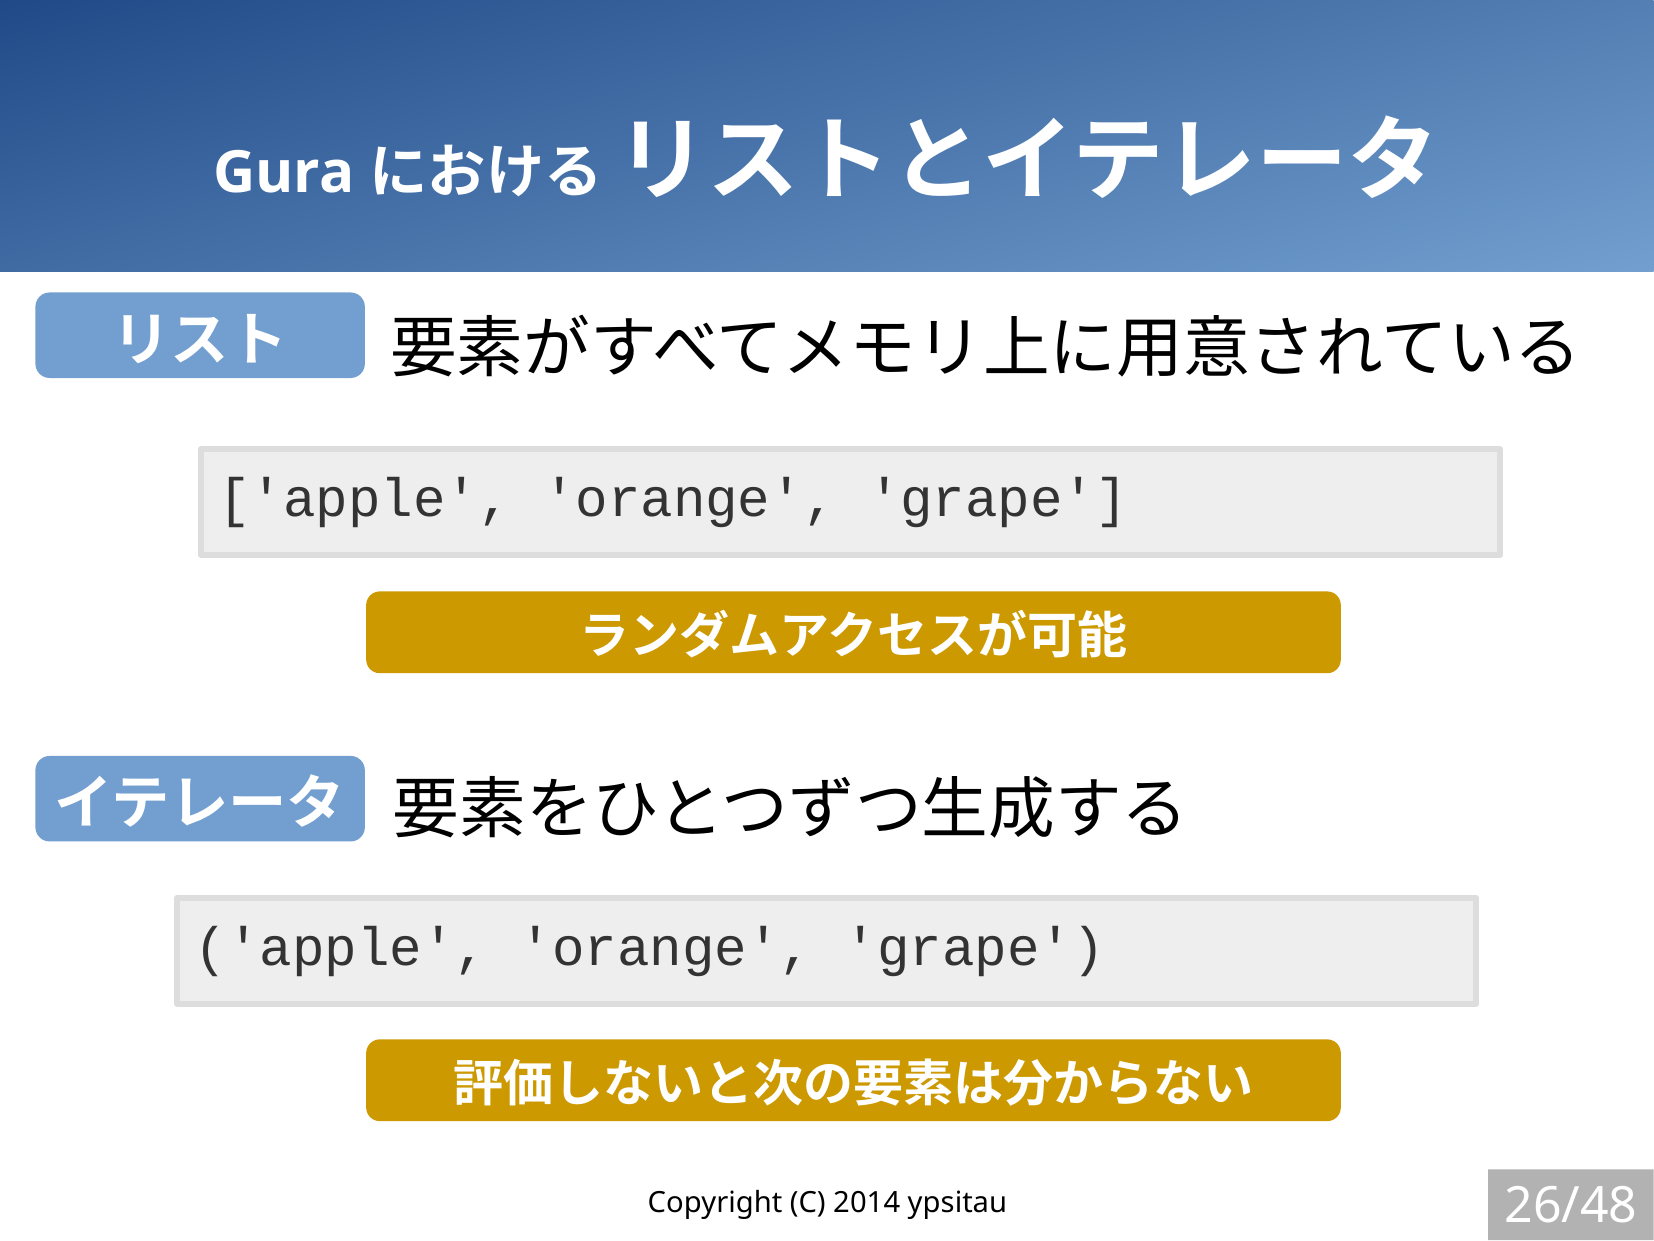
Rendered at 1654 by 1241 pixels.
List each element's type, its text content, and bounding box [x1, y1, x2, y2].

text_box 要素をひとつずつ生成する [377, 747, 1209, 863]
text_box ('apple', 'orange', 'grape') [177, 897, 1477, 1004]
text_box ['apple', 'orange', 'grape'] [200, 448, 1501, 556]
title Gura における リストとイテレータ [82, 49, 1571, 257]
text_box イテレータ [35, 755, 365, 842]
text_box リスト [35, 292, 365, 379]
text_box 評価しないと次の要素は分からない [366, 1039, 1341, 1122]
text_box ランダムアクセスが可能 [366, 591, 1341, 674]
text_box 要素がすべてメモリ上に用意されている [375, 286, 1607, 402]
